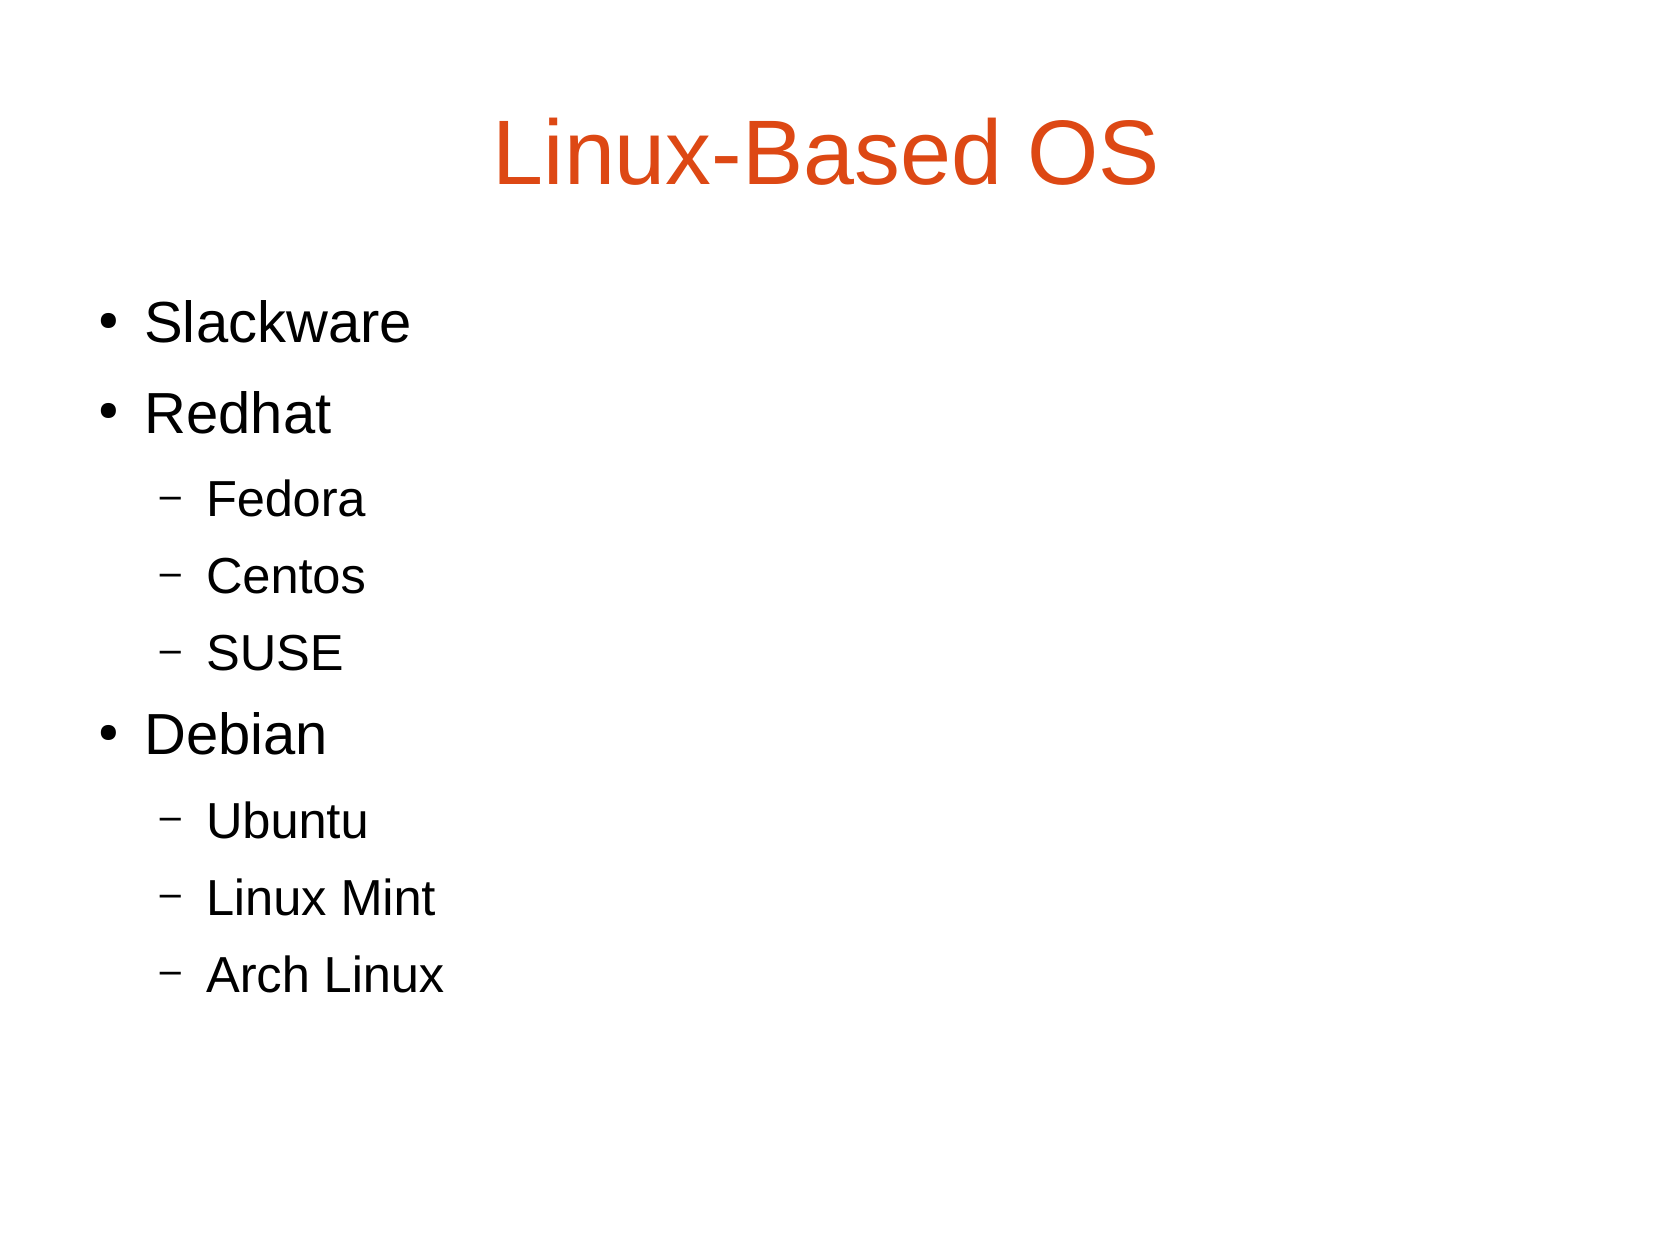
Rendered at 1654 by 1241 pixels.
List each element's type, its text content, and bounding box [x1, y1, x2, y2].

list Slackware Redhat Fedora Centos SUSE Debian Ubuntu Linux Mint Arch Linux [82, 290, 1571, 1010]
title Linux-Based OS [82, 49, 1571, 257]
